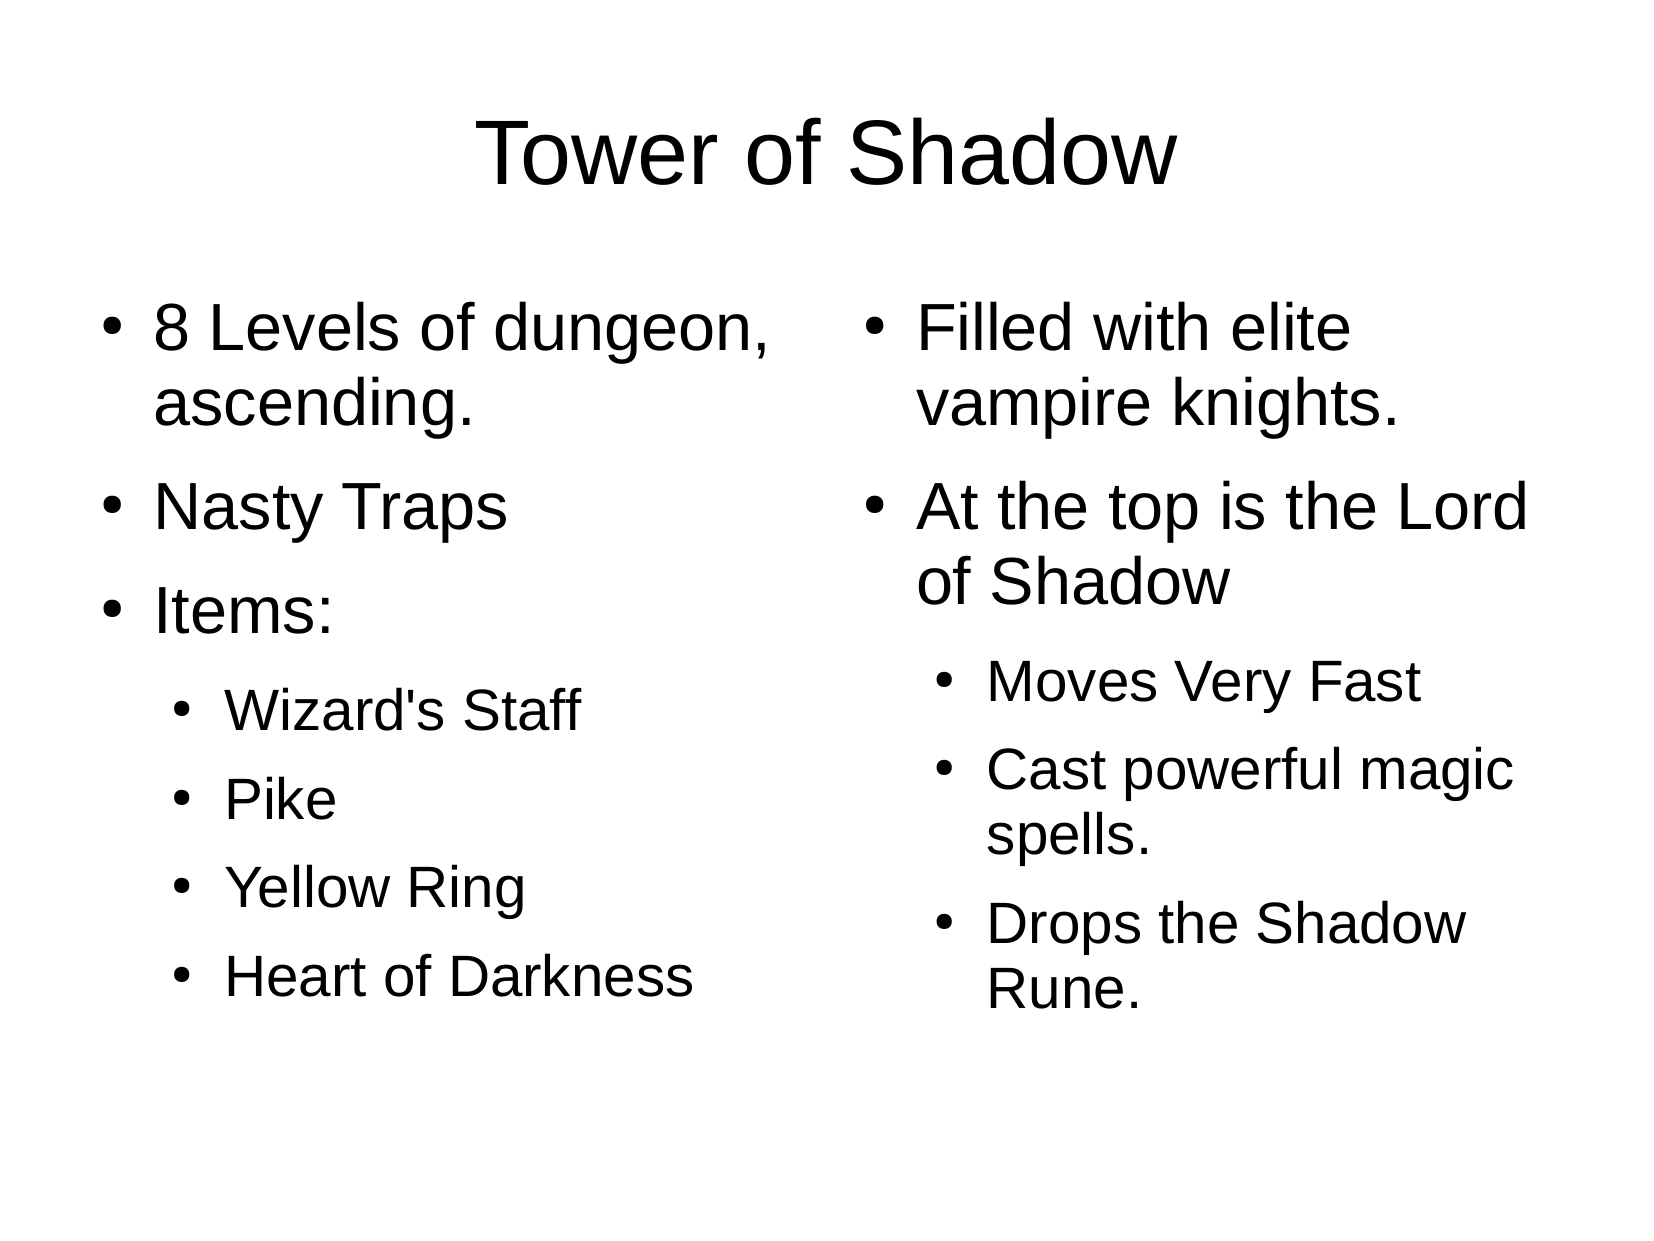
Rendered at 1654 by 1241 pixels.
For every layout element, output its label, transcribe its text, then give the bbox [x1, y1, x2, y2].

list Filled with elite vampire knights. At the top is the Lord of Shadow Moves Very Fast Cast powerful magic spells. Drops the Shadow Rune. [845, 290, 1572, 1109]
list 8 Levels of dungeon, ascending. Nasty Traps Items: Wizard's Staff Pike Yellow Ring Heart of Darkness [82, 290, 809, 1109]
title Tower of Shadow [82, 56, 1571, 250]
